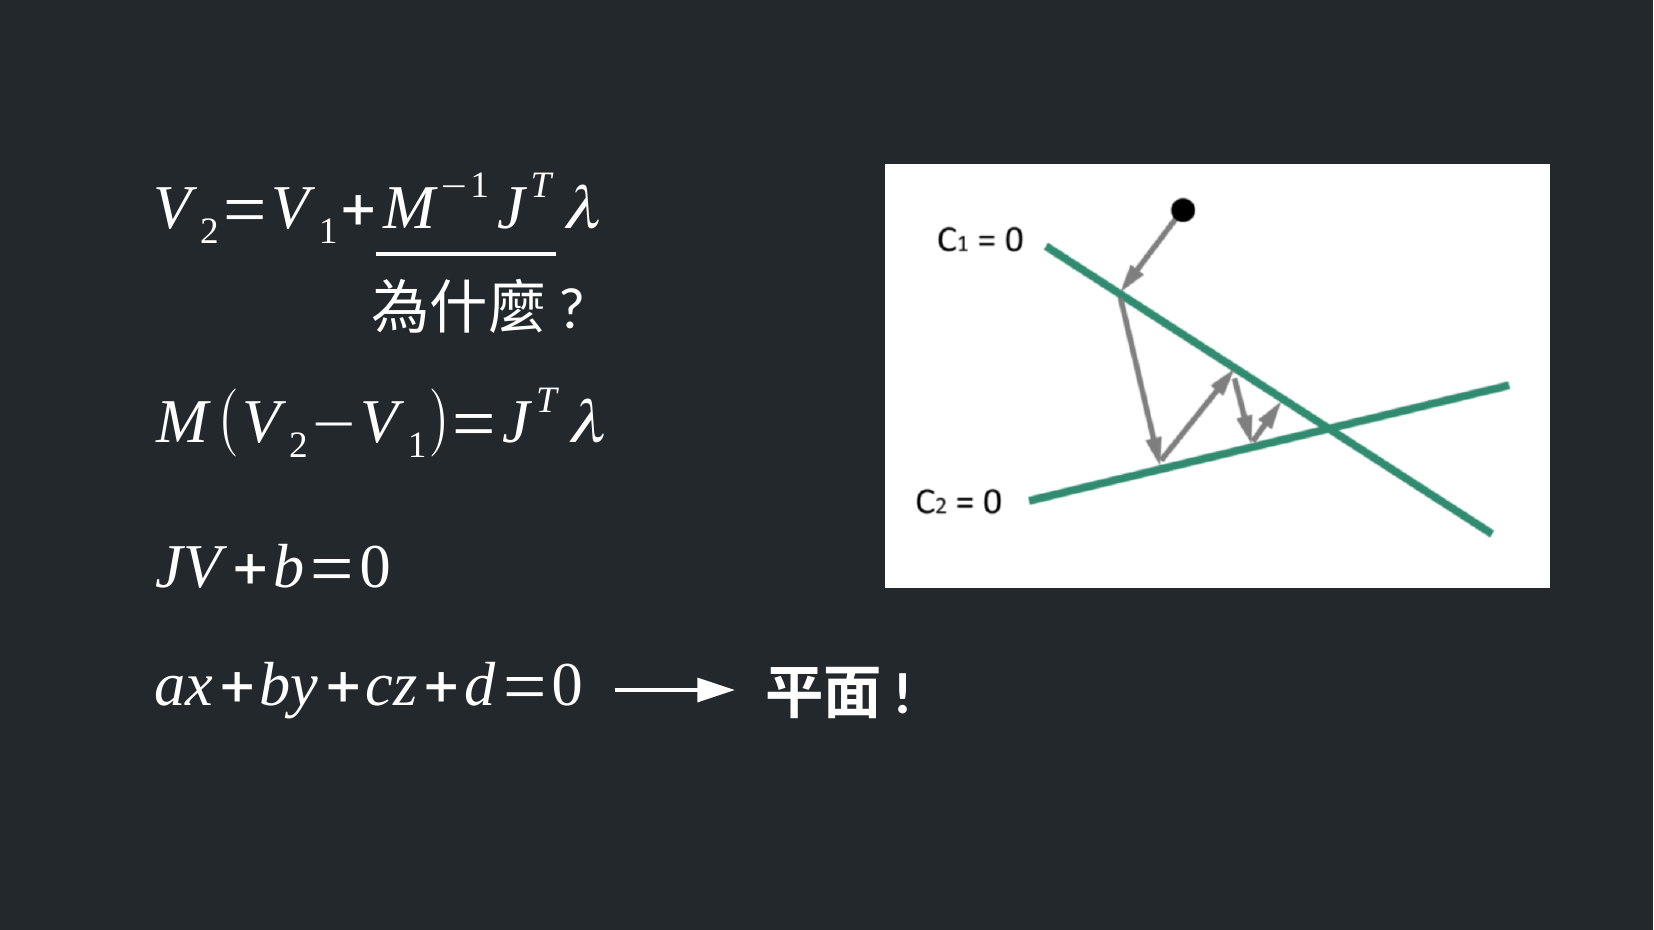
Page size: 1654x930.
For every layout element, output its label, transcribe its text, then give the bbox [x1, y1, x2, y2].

chart [147, 532, 398, 602]
text_box 平面! [750, 661, 1009, 736]
chart [147, 164, 610, 252]
chart [147, 650, 591, 720]
text_box 為什麼? [357, 277, 615, 351]
chart [147, 378, 615, 466]
picture [885, 164, 1550, 588]
